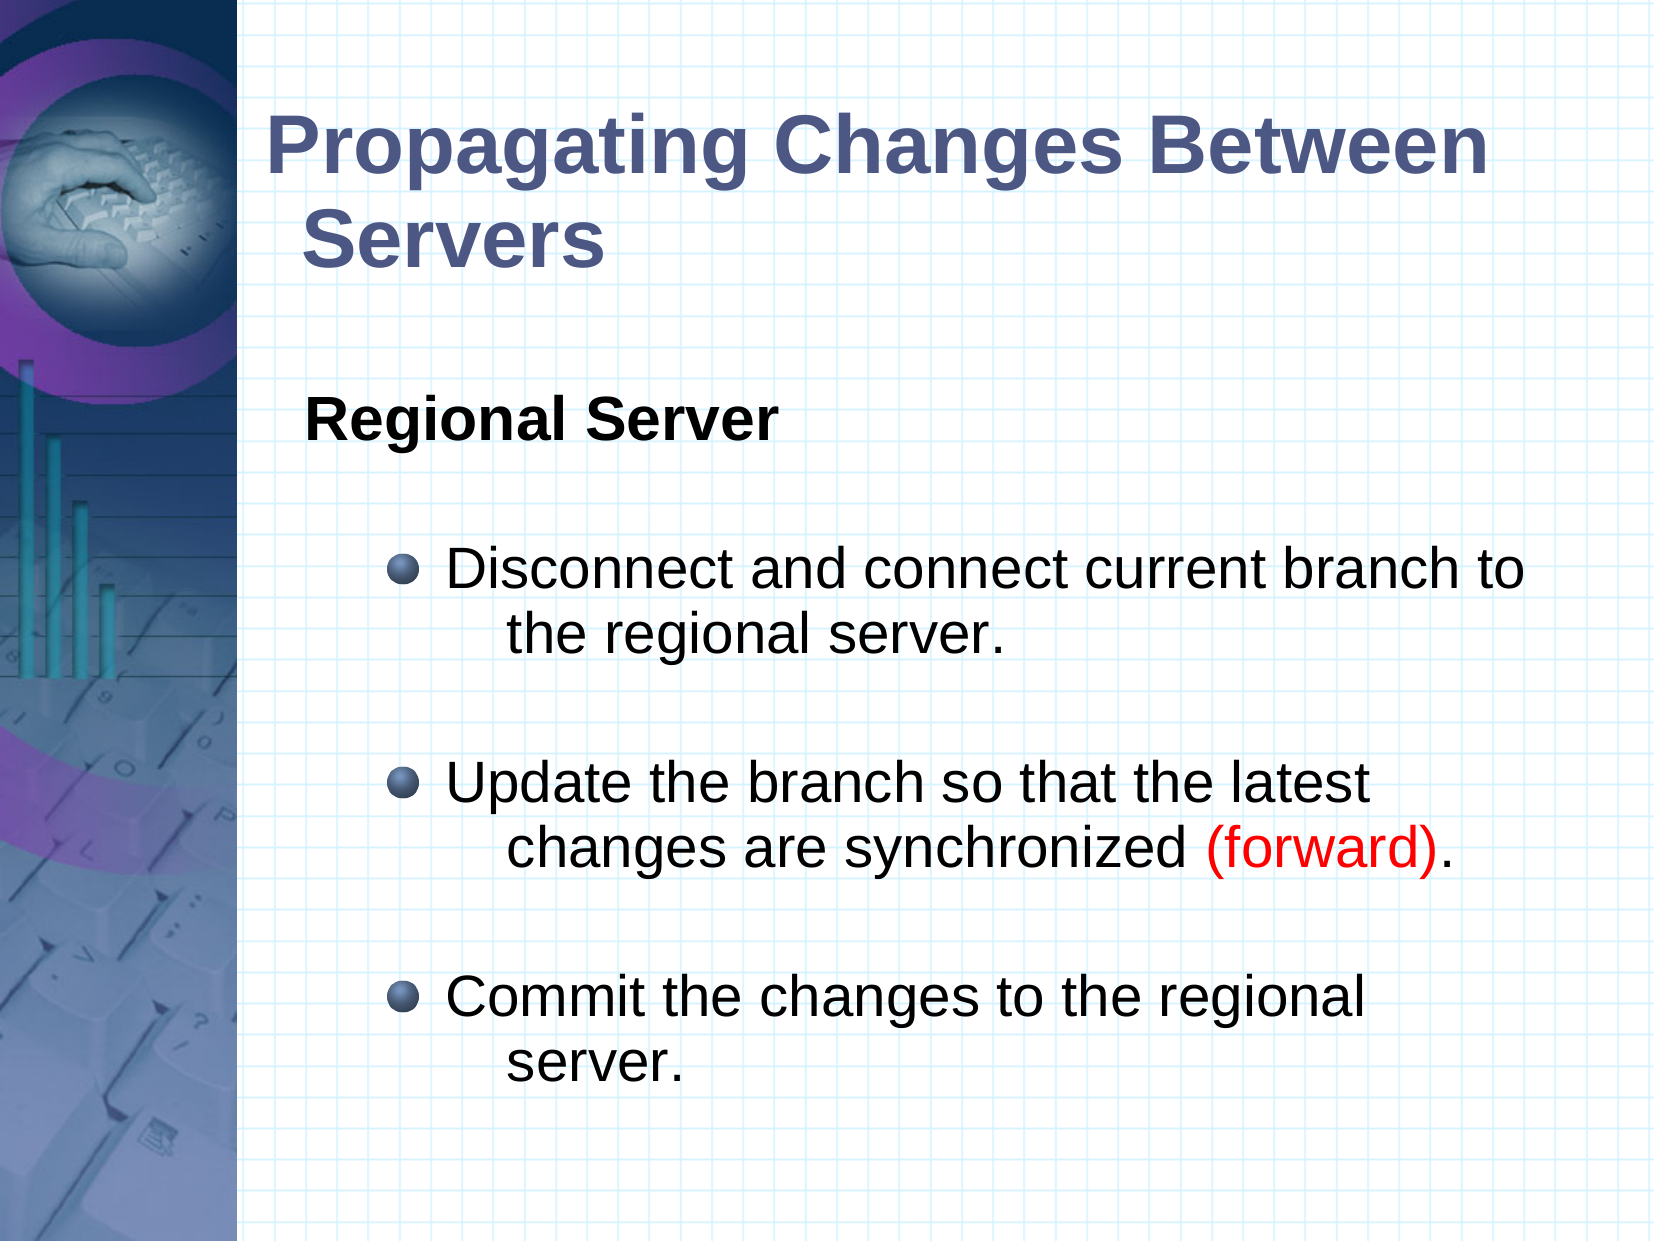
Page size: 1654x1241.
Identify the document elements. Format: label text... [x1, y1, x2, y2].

title Propagating Changes Between Servers [265, 88, 1651, 296]
list Regional Server Disconnect and connect current branch to the regional server. Update the branch so that the latest changes are synchronized (forward). Commit the changes to the regional server. [295, 383, 1536, 1152]
picture [0, 0, 1654, 1241]
